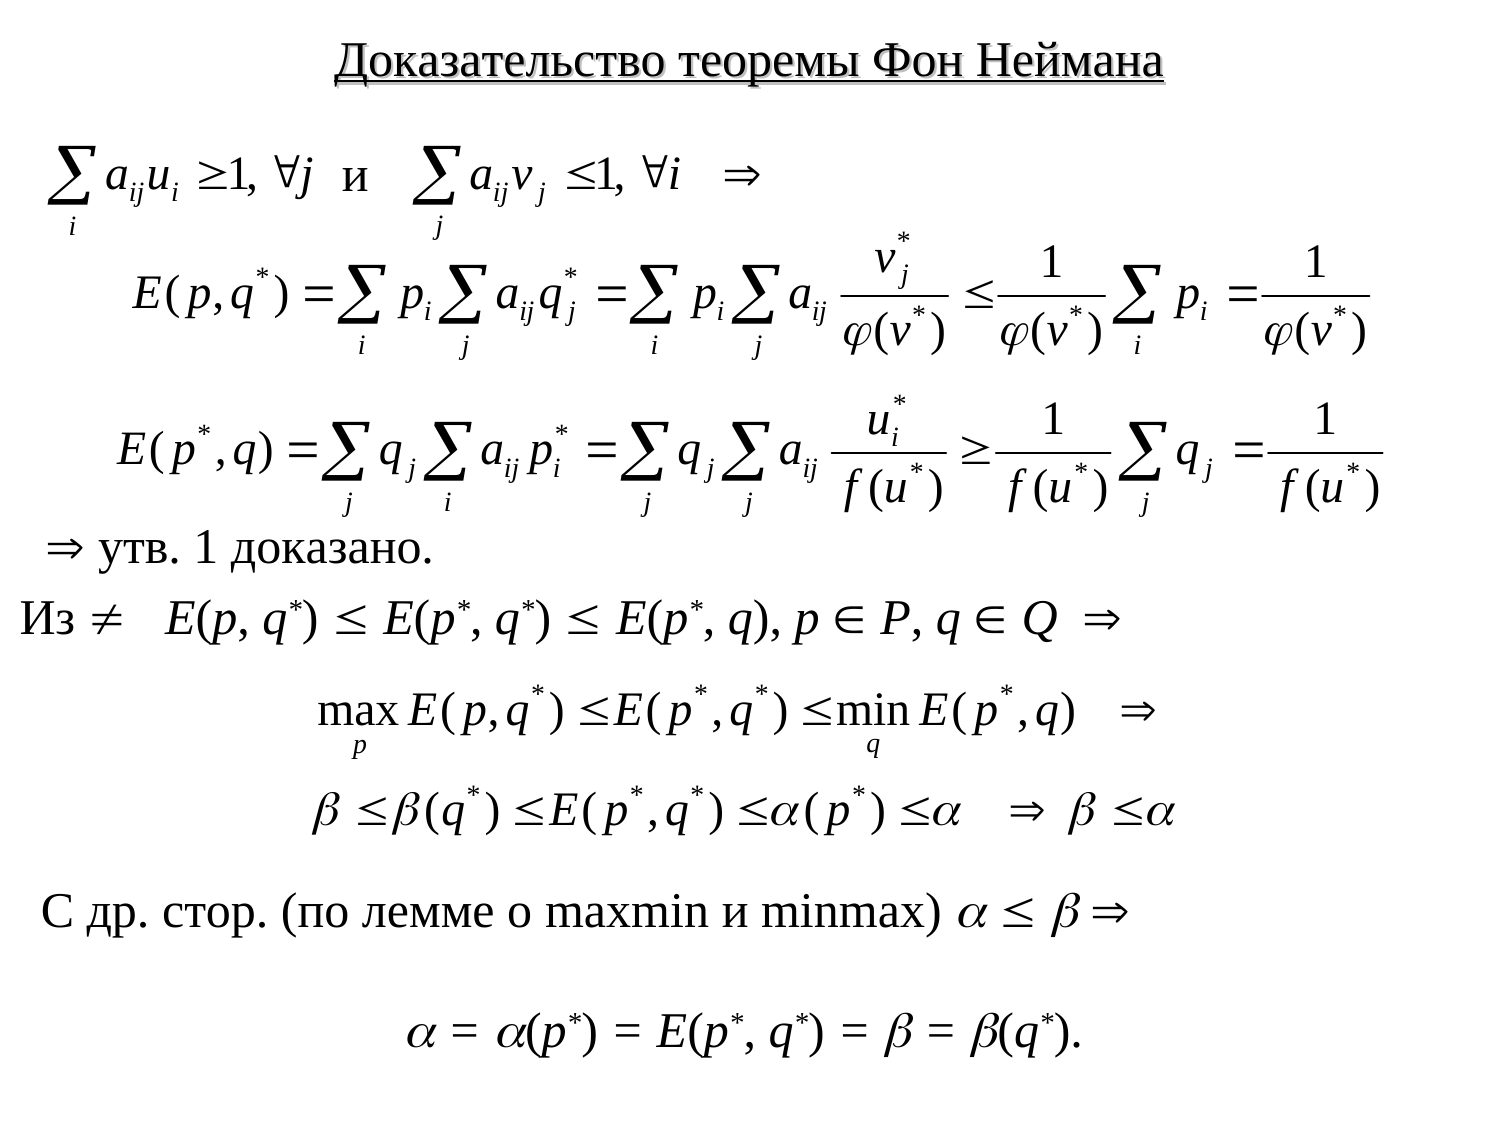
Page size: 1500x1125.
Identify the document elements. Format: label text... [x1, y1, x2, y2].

text_box Из  E(p, q*)  E(p*, q*)  E(p*, q), p  P, q  Q  [4, 576, 1138, 652]
chart [108, 380, 1394, 526]
chart [310, 672, 1176, 770]
text_box  [707, 132, 778, 208]
text_box Доказательство теоремы Фон Неймана [319, 18, 1192, 95]
text_box С др. стор. (по лемме о maxmin и minmax)      = (p*) = E(p*, q*) =  = (q*). [25, 869, 1471, 1065]
chart [41, 137, 1379, 369]
text_box  утв. 1 доказано. [30, 505, 450, 576]
chart [303, 773, 1189, 846]
text_box и [327, 133, 384, 209]
